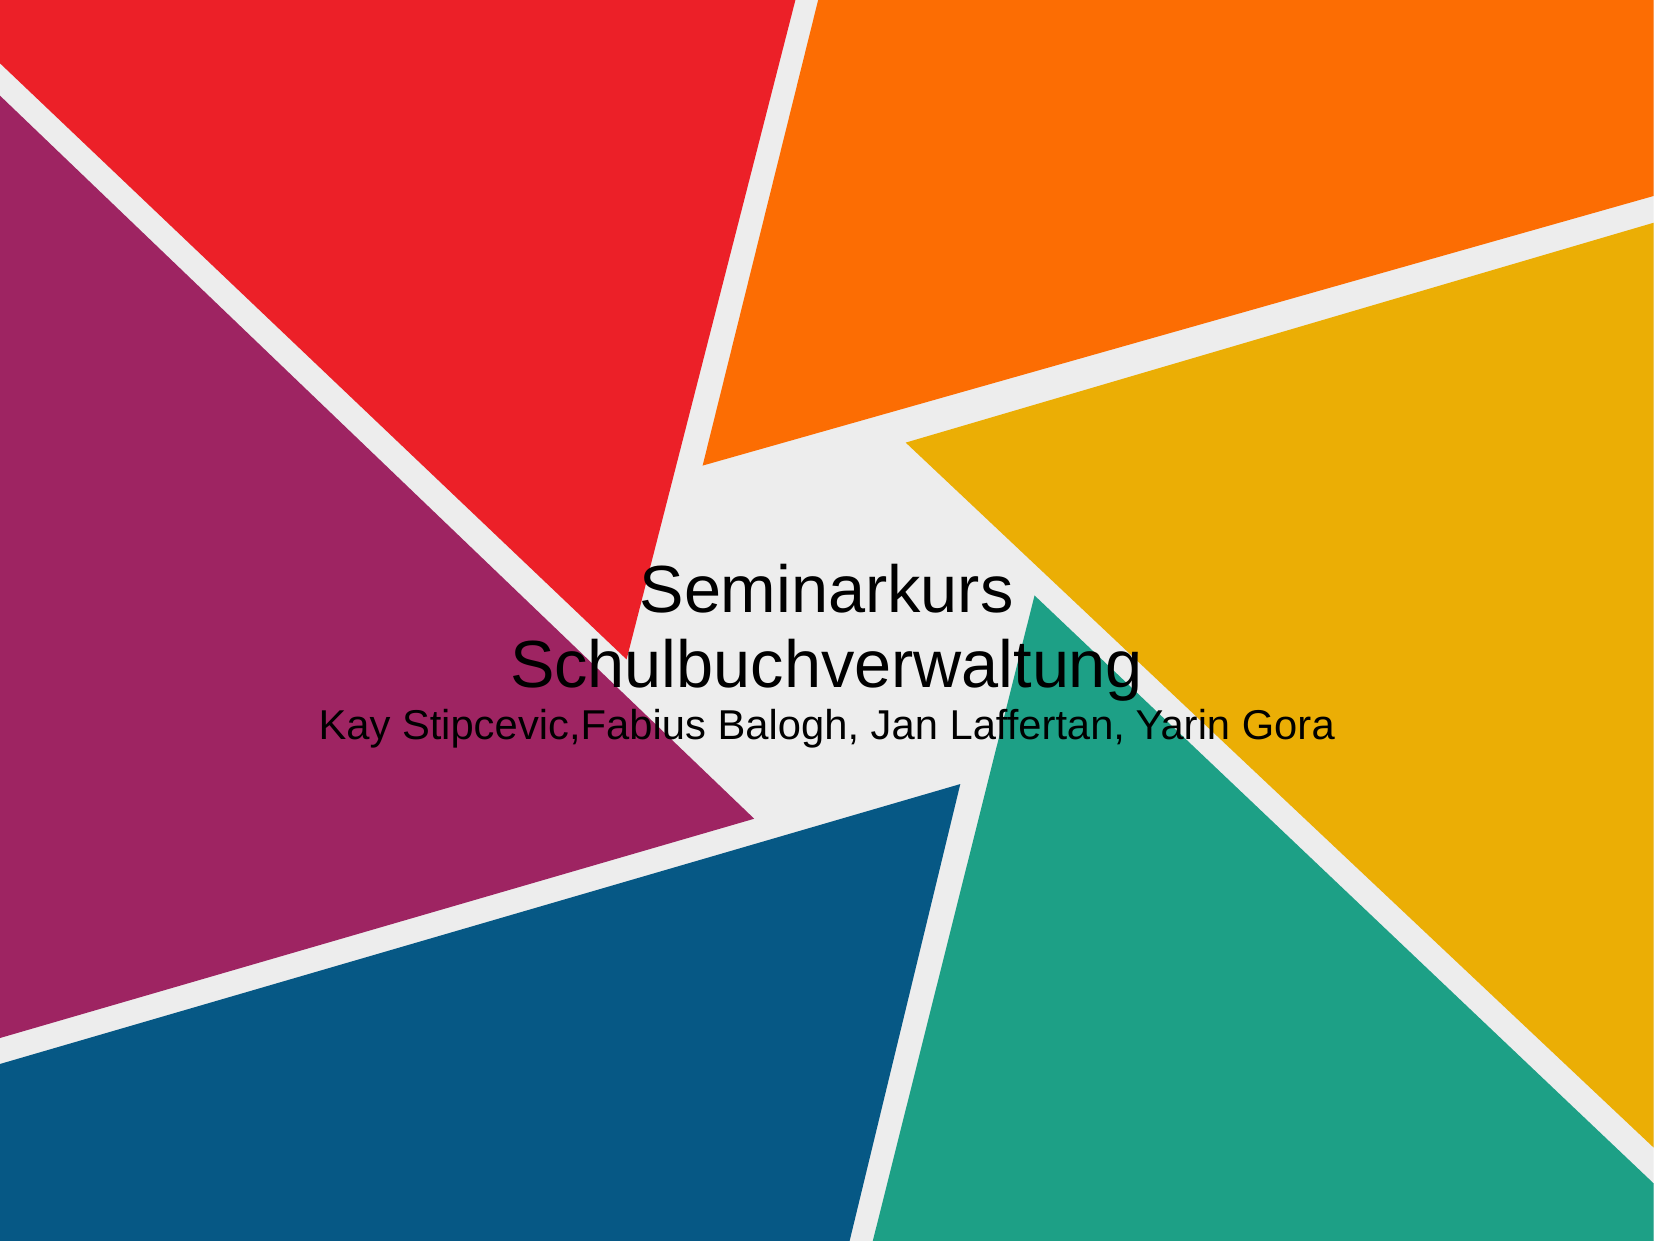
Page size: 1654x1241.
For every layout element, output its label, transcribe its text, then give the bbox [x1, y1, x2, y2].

subtitle Seminarkurs Schulbuchverwaltung Kay Stipcevic,Fabius Balogh, Jan Laffertan, Yarin Gora [82, 290, 1571, 1010]
